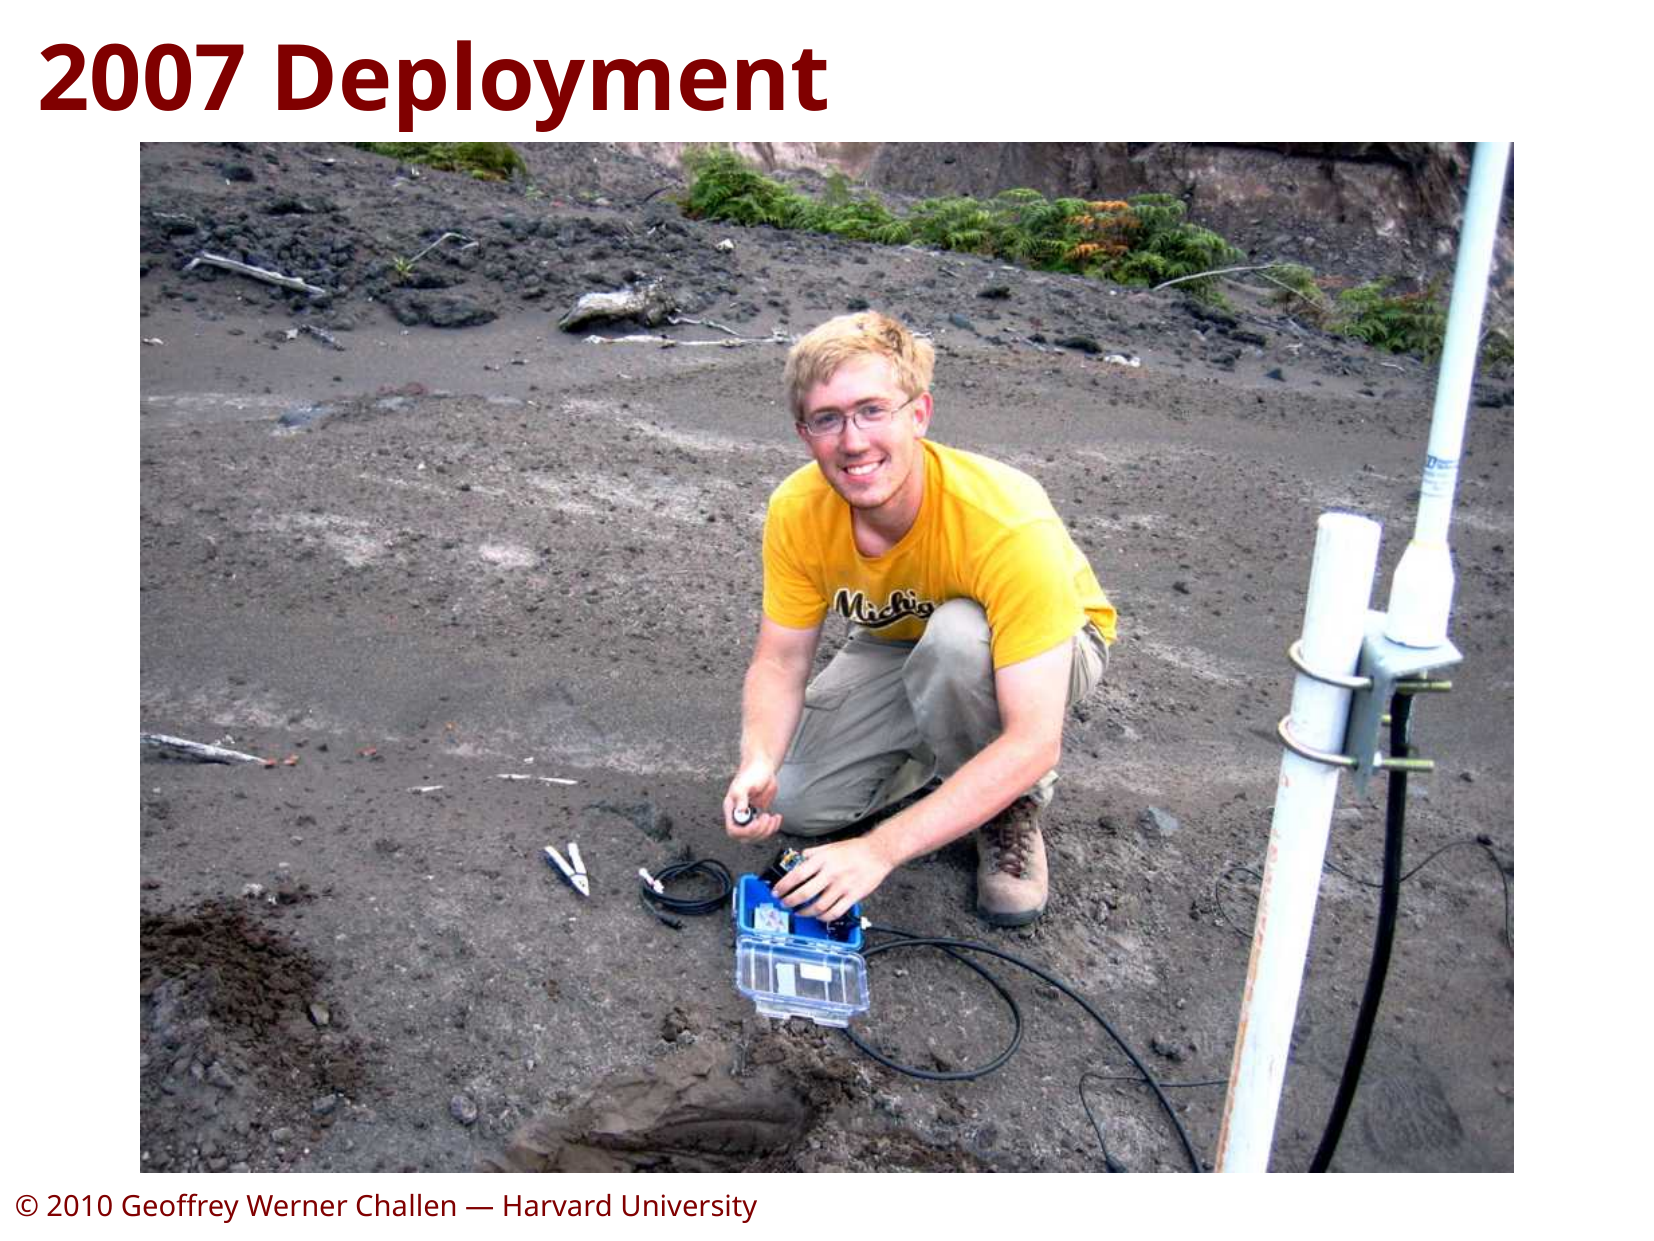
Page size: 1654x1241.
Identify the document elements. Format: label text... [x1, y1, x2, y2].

picture [140, 143, 1514, 1173]
title 2007 Deployment [0, 7, 1654, 143]
